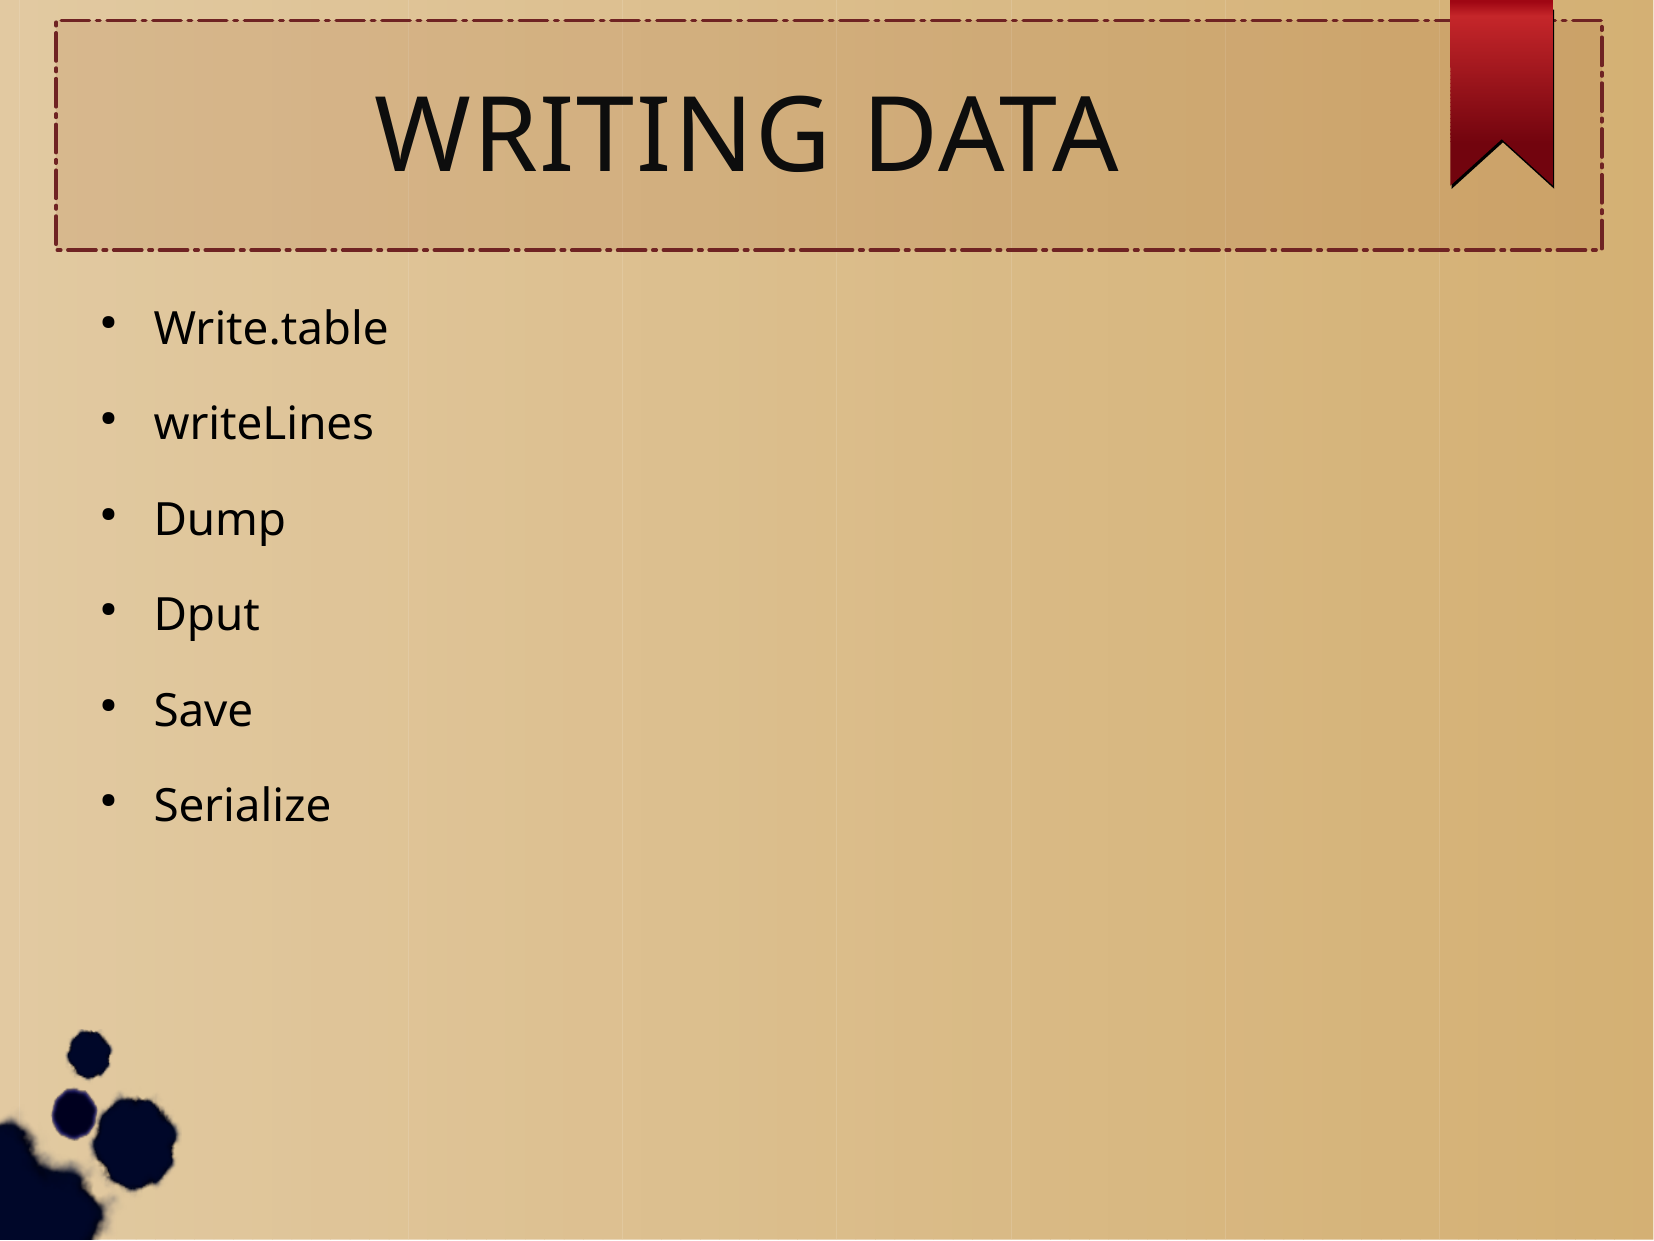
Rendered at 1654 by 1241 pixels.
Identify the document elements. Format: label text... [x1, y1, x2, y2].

title Writing data [82, 47, 1412, 229]
list Write.table writeLines Dump Dput Save Serialize [82, 299, 1571, 1019]
